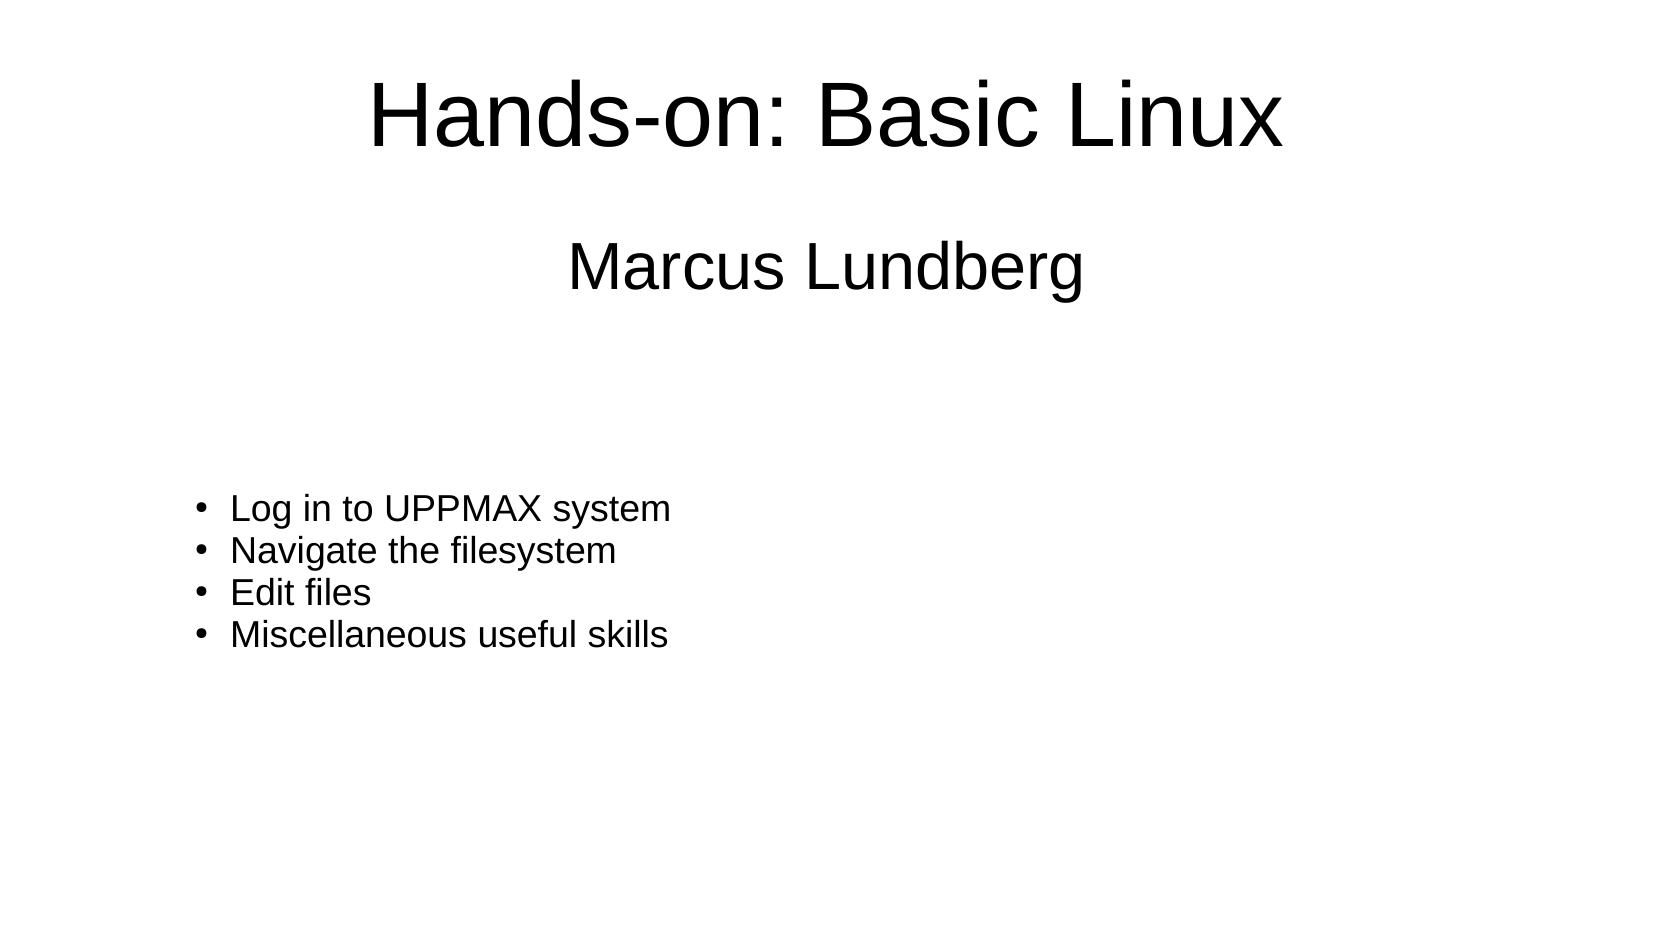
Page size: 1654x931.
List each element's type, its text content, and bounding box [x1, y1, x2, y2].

title Hands-on: Basic Linux [82, 37, 1571, 193]
subtitle Marcus Lundberg [82, 217, 1571, 316]
text_box Log in to UPPMAX system Navigate the filesystem Edit files Miscellaneous useful skills [180, 480, 1501, 663]
